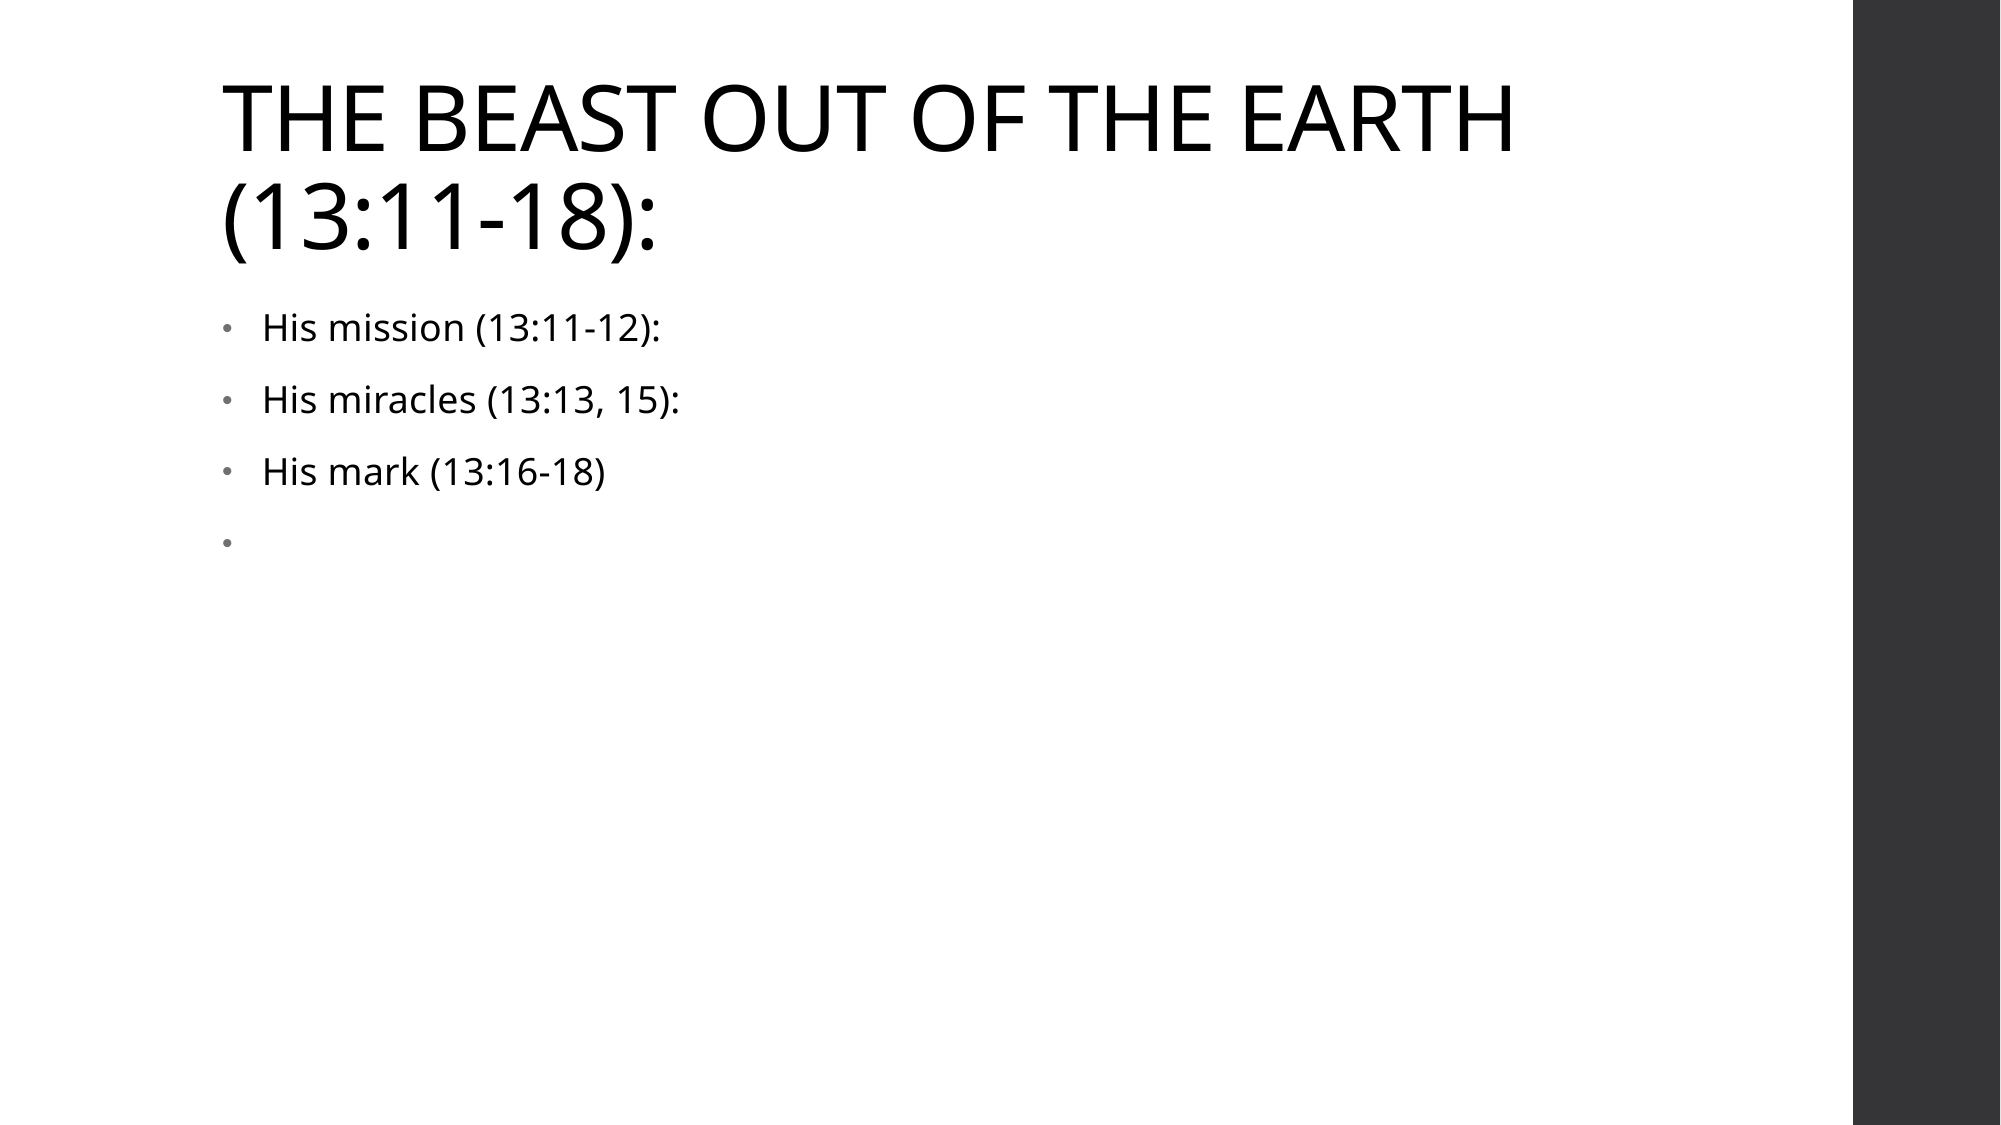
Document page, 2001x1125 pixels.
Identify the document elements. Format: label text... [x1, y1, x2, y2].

title THE BEAST OUT OF THE EARTH (13:11-18): [206, 60, 1797, 278]
list His mission (13:11-12): His miracles (13:13, 15): His mark (13:16-18) [206, 299, 1617, 1014]
